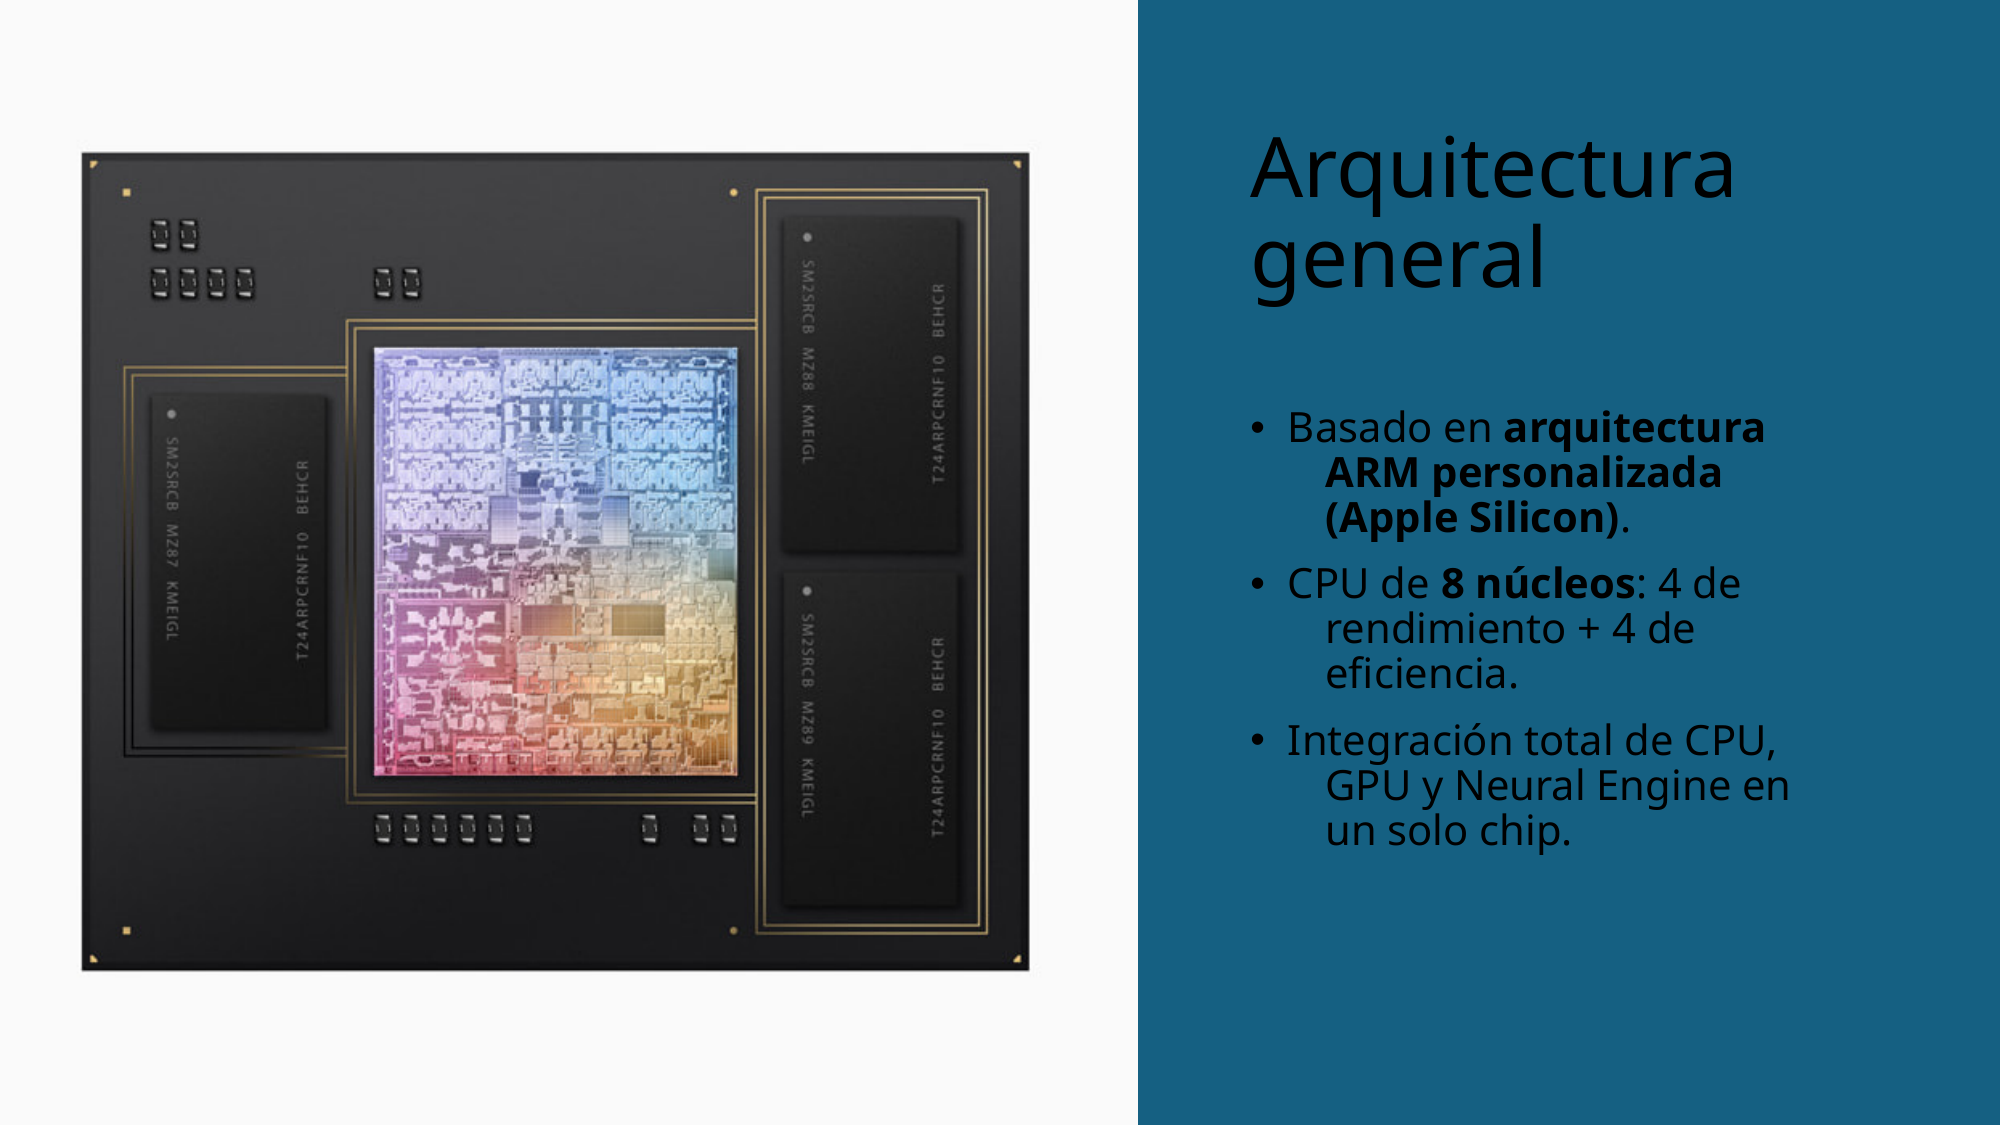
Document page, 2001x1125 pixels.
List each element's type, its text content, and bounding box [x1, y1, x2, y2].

list Basado en arquitectura ARM personalizada (Apple Silicon). CPU de 8 núcleos: 4 de rendimiento + 4 de eficiencia. Integración total de CPU, GPU y Neural Engine en un solo chip. [1235, 399, 1863, 1014]
text_box [1138, 0, 2000, 1125]
picture [0, 0, 1138, 1125]
title Arquitectura general [1235, 59, 1863, 372]
